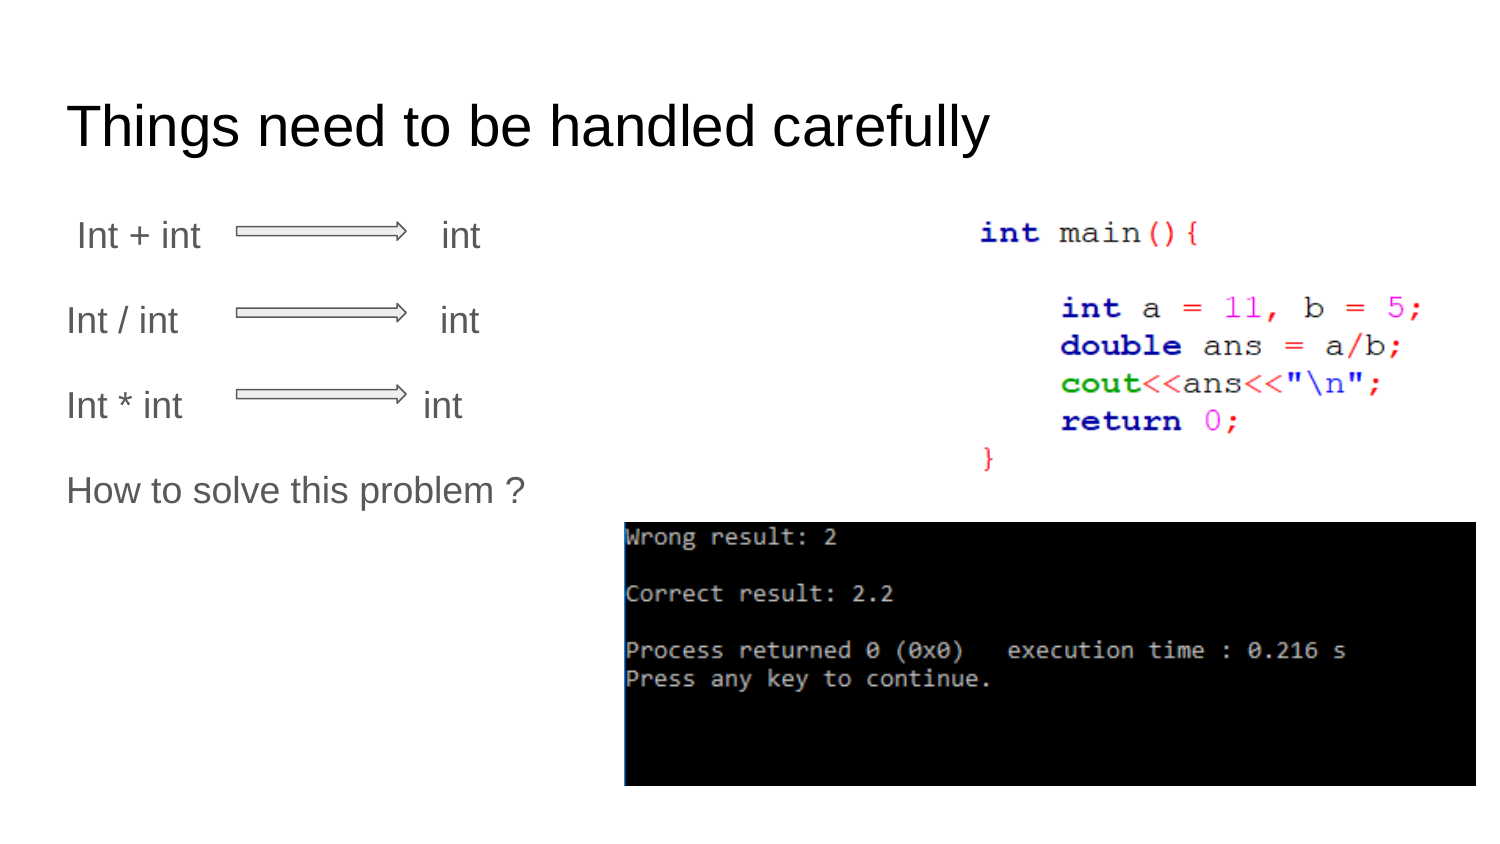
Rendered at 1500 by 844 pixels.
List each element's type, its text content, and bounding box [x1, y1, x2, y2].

text_box [236, 221, 407, 241]
list Int + int int Int / int int Int * int int How to solve this problem ? [51, 189, 1449, 750]
text_box [236, 385, 407, 404]
title Things need to be handled carefully [51, 72, 1449, 167]
text_box [236, 303, 407, 322]
picture [624, 203, 1476, 786]
